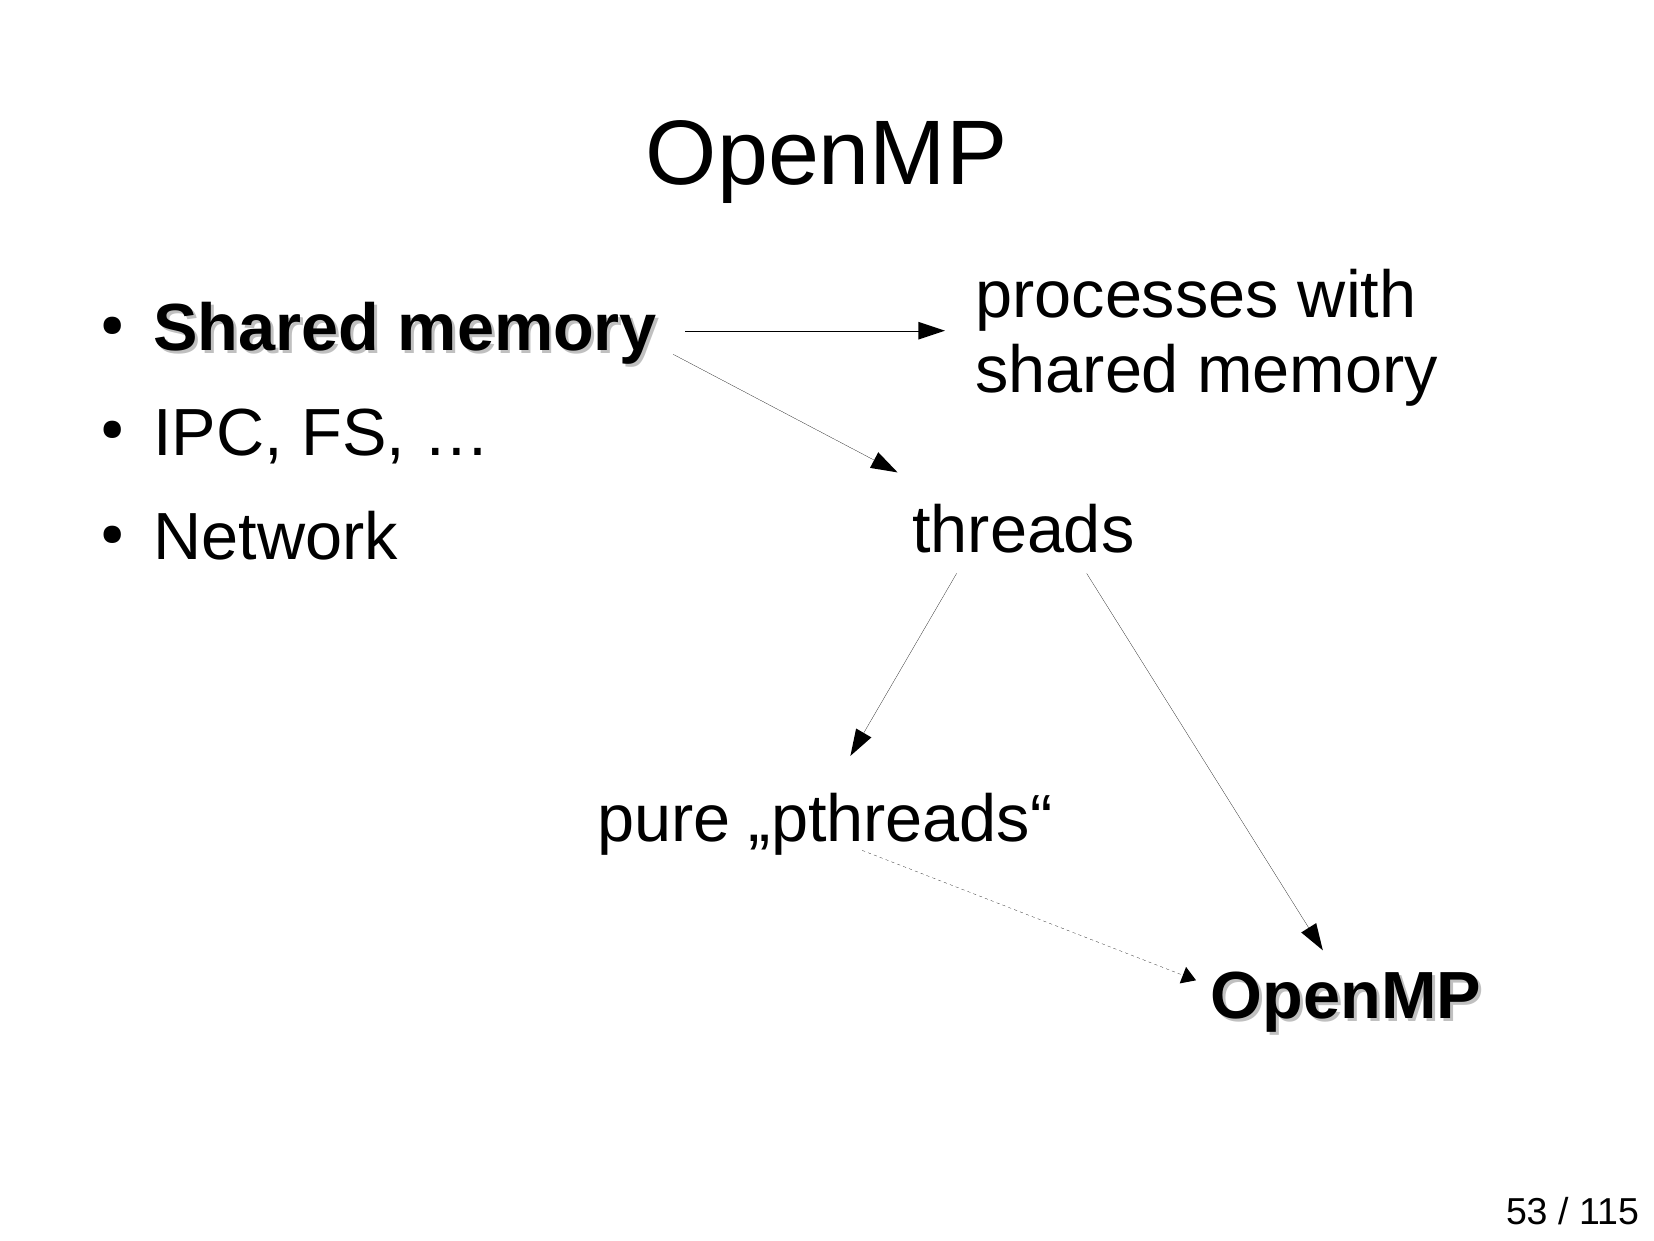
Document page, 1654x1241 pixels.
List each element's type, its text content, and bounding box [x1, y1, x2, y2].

text_box processes with shared memory [960, 250, 1455, 415]
text_box OpenMP [1196, 950, 1497, 1040]
text_box threads [897, 484, 1151, 574]
text_box pure „pthreads“ [582, 773, 1070, 863]
title OpenMP [82, 49, 1571, 257]
text_box <number> / 115 [1380, 1183, 1654, 1241]
list Shared memory IPC, FS, … Network [82, 290, 1571, 1010]
